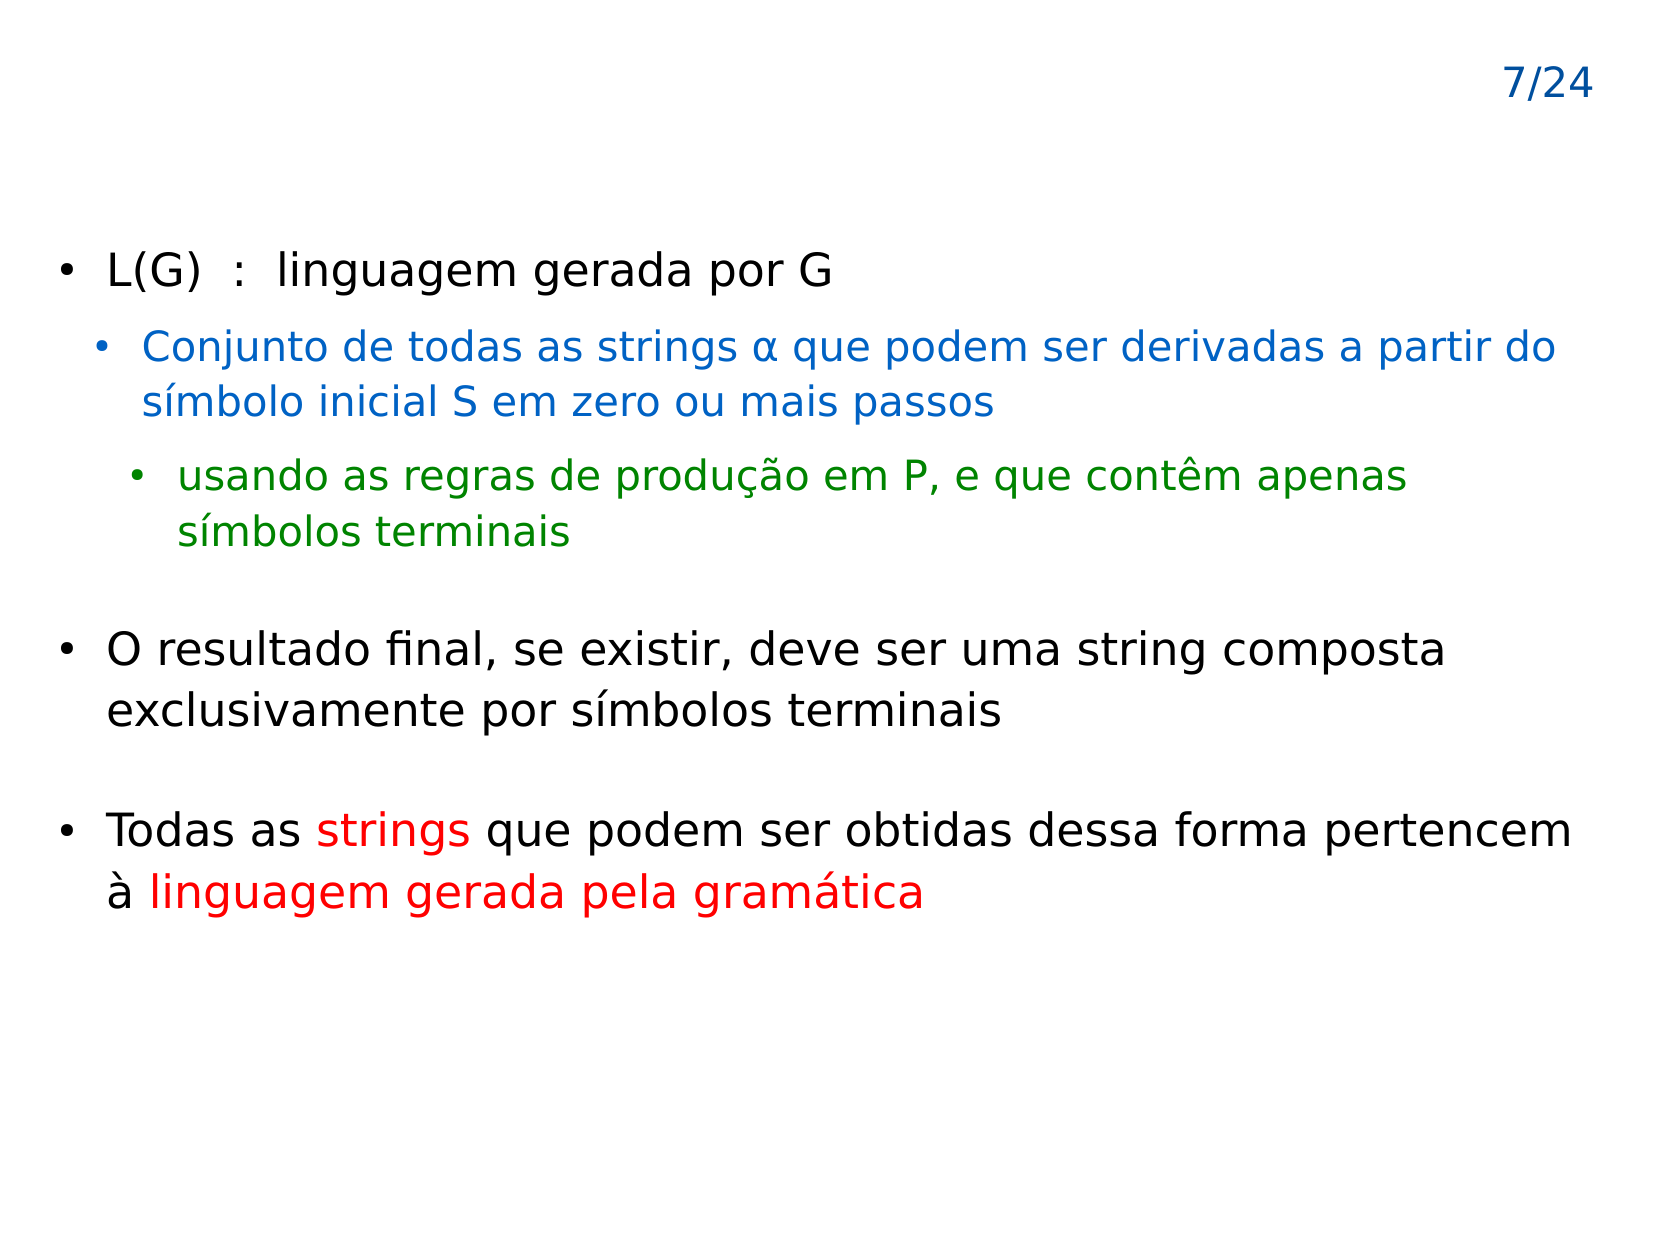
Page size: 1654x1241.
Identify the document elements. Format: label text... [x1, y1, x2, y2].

list L(G) : linguagem gerada por G Conjunto de todas as strings α que podem ser derivadas a partir do símbolo inicial S em zero ou mais passos usando as regras de produção em P, e que contêm apenas símbolos terminais O resultado final, se existir, deve ser uma string composta exclusivamente por símbolos terminais Todas as strings que podem ser obtidas dessa forma pertencem à linguagem gerada pela gramática [59, 236, 1595, 1211]
